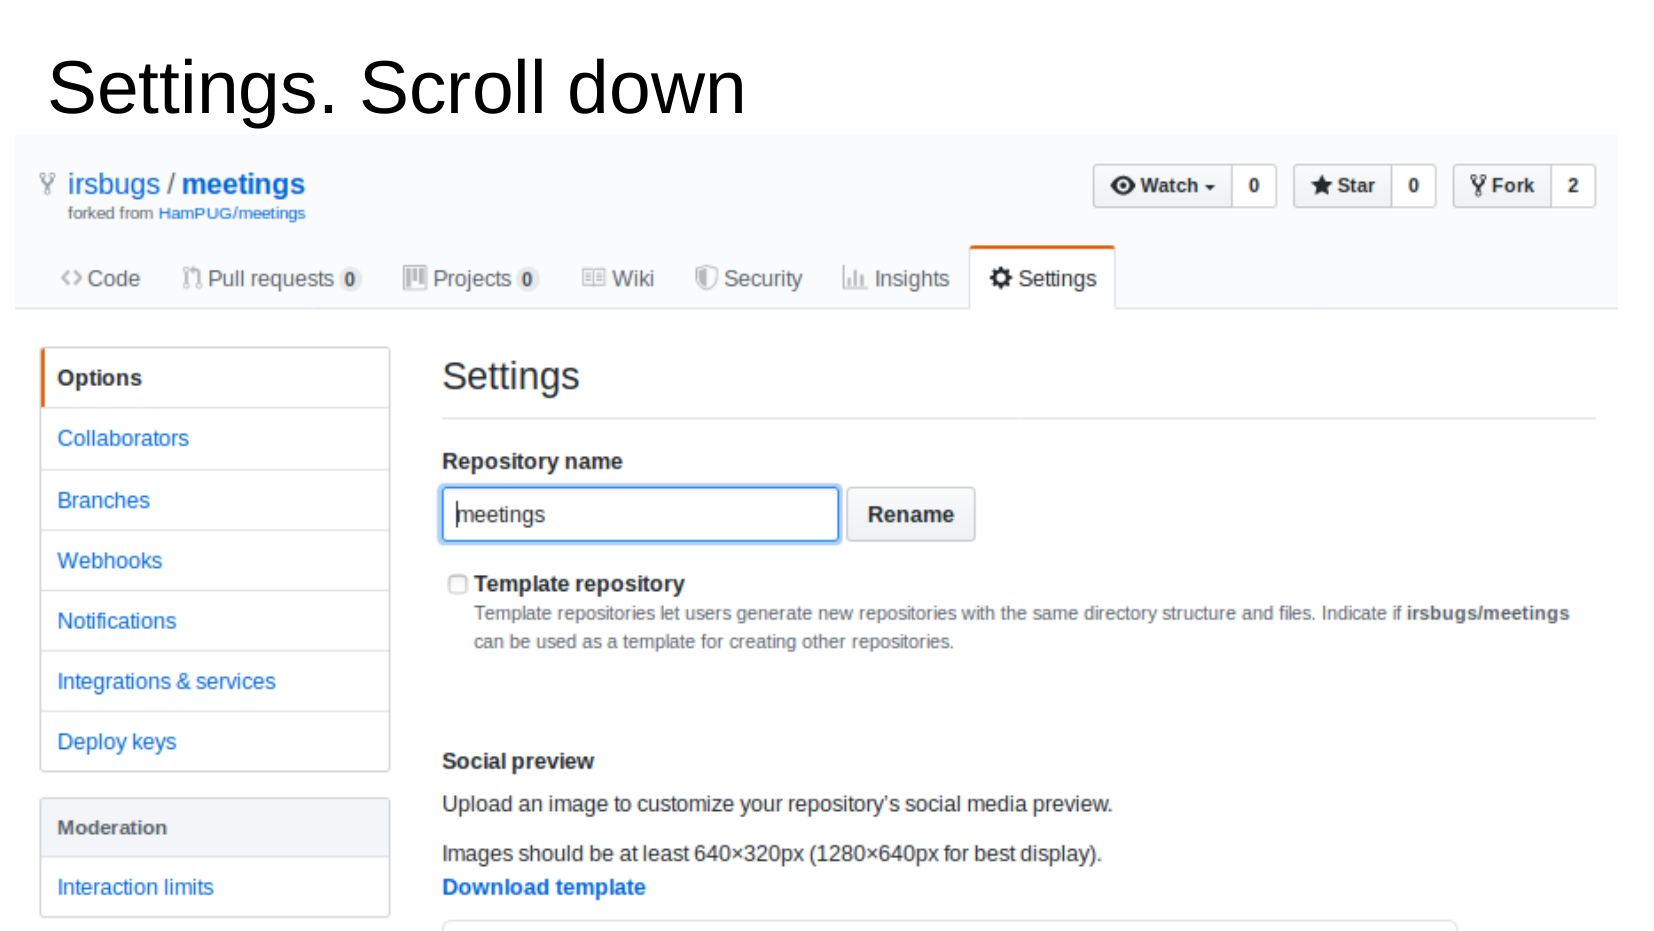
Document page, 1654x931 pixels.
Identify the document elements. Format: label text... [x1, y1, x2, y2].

title Settings. Scroll down [47, 45, 1536, 130]
picture [15, 134, 1618, 931]
